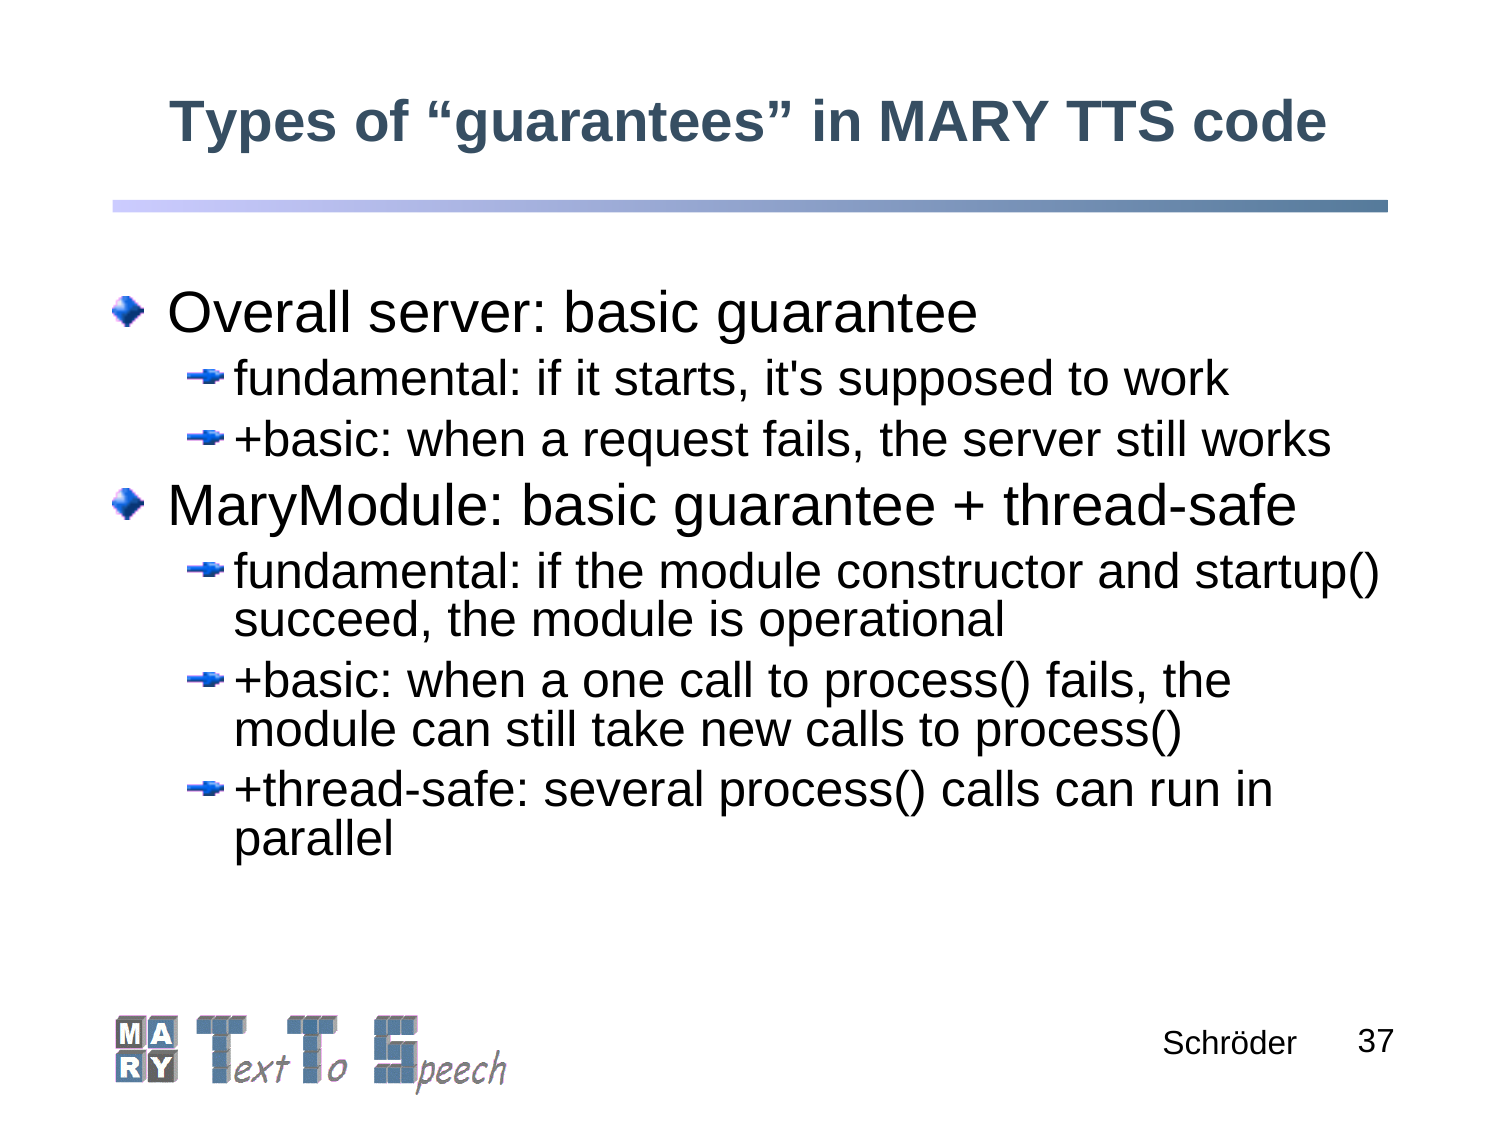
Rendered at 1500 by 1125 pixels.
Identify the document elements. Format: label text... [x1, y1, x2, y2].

picture [112, 1012, 507, 1096]
title Types of “guarantees” in MARY TTS code [112, 57, 1387, 193]
list Overall server: basic guarantee fundamental: if it starts, it's supposed to work +basic: when a request fails, the server still works MaryModule: basic guarantee + thread-safe fundamental: if the module constructor and startup() succeed, the module is operational +basic: when a one call to process() fails, the module can still take new calls to process() +thread-safe: several process() calls can run in parallel [112, 287, 1387, 997]
